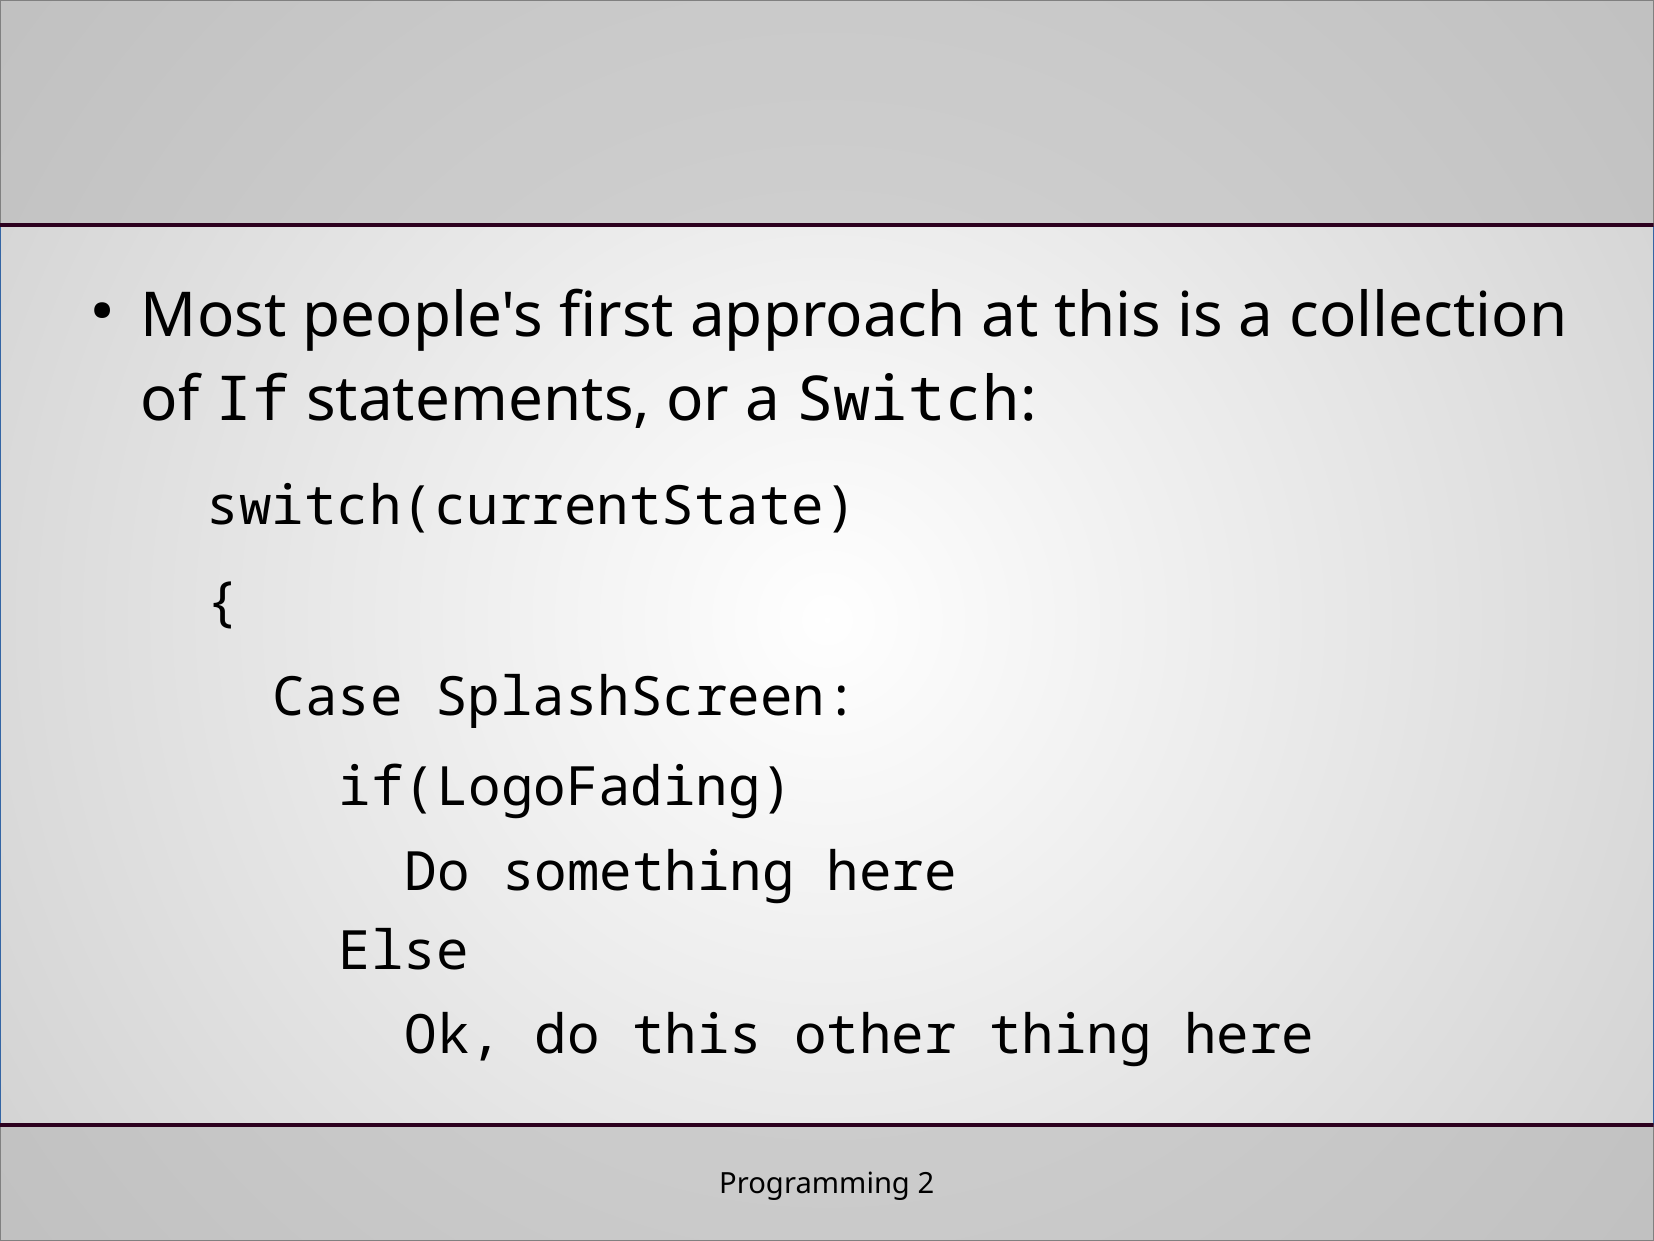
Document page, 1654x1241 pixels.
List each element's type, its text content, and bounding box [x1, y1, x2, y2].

list Most people's first approach at this is a collection of If statements, or a Switch: switch(currentState) { Case SplashScreen: if(LogoFading) Do something here Else Ok, do this other thing here [75, 270, 1571, 1075]
